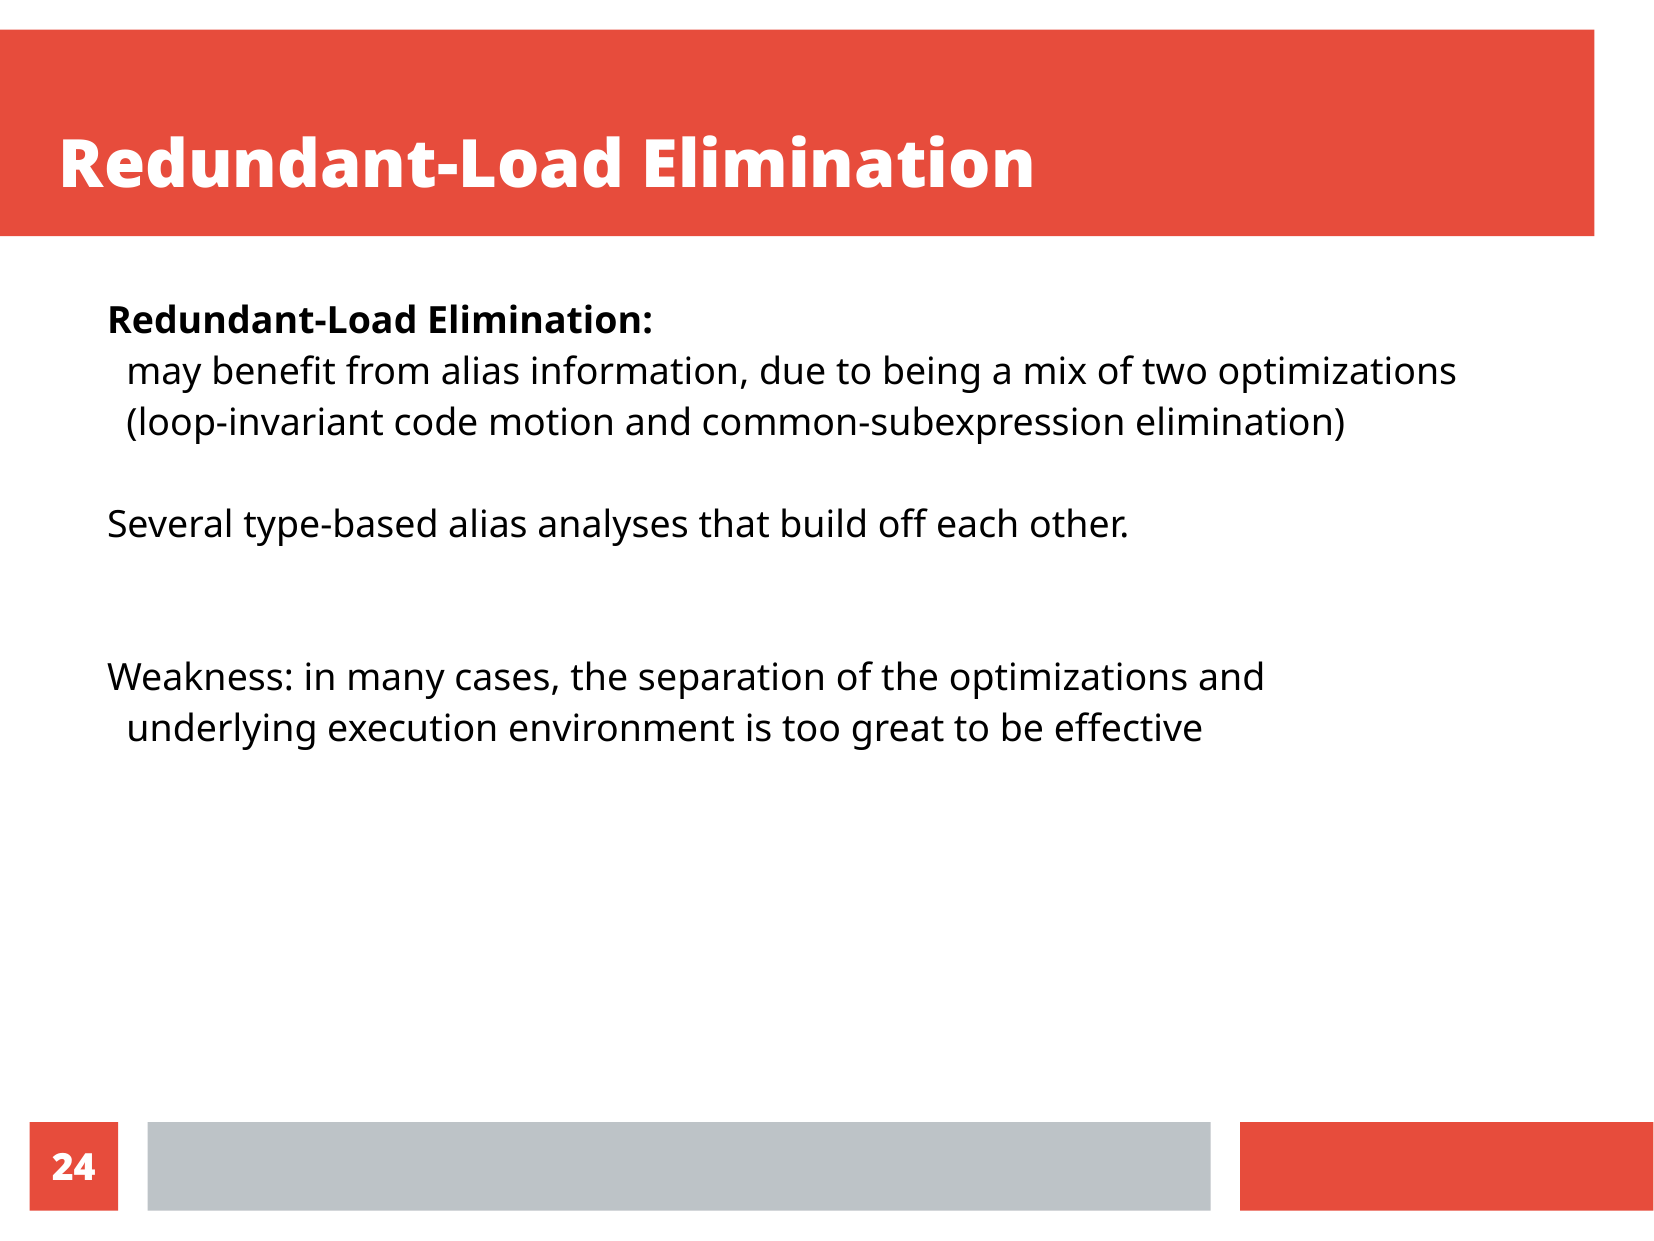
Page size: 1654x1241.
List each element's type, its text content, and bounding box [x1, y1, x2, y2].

text_box Redundant-Load Elimination: may benefit from alias information, due to being a mix of two optimizations (loop-invariant code motion and common-subexpression elimination) Several type-based alias analyses that build off each other. Weakness: in many cases, the separation of the optimizations and underlying execution environment is too great to be effective [92, 285, 1572, 1041]
title Redundant-Load Elimination [59, 59, 1595, 207]
